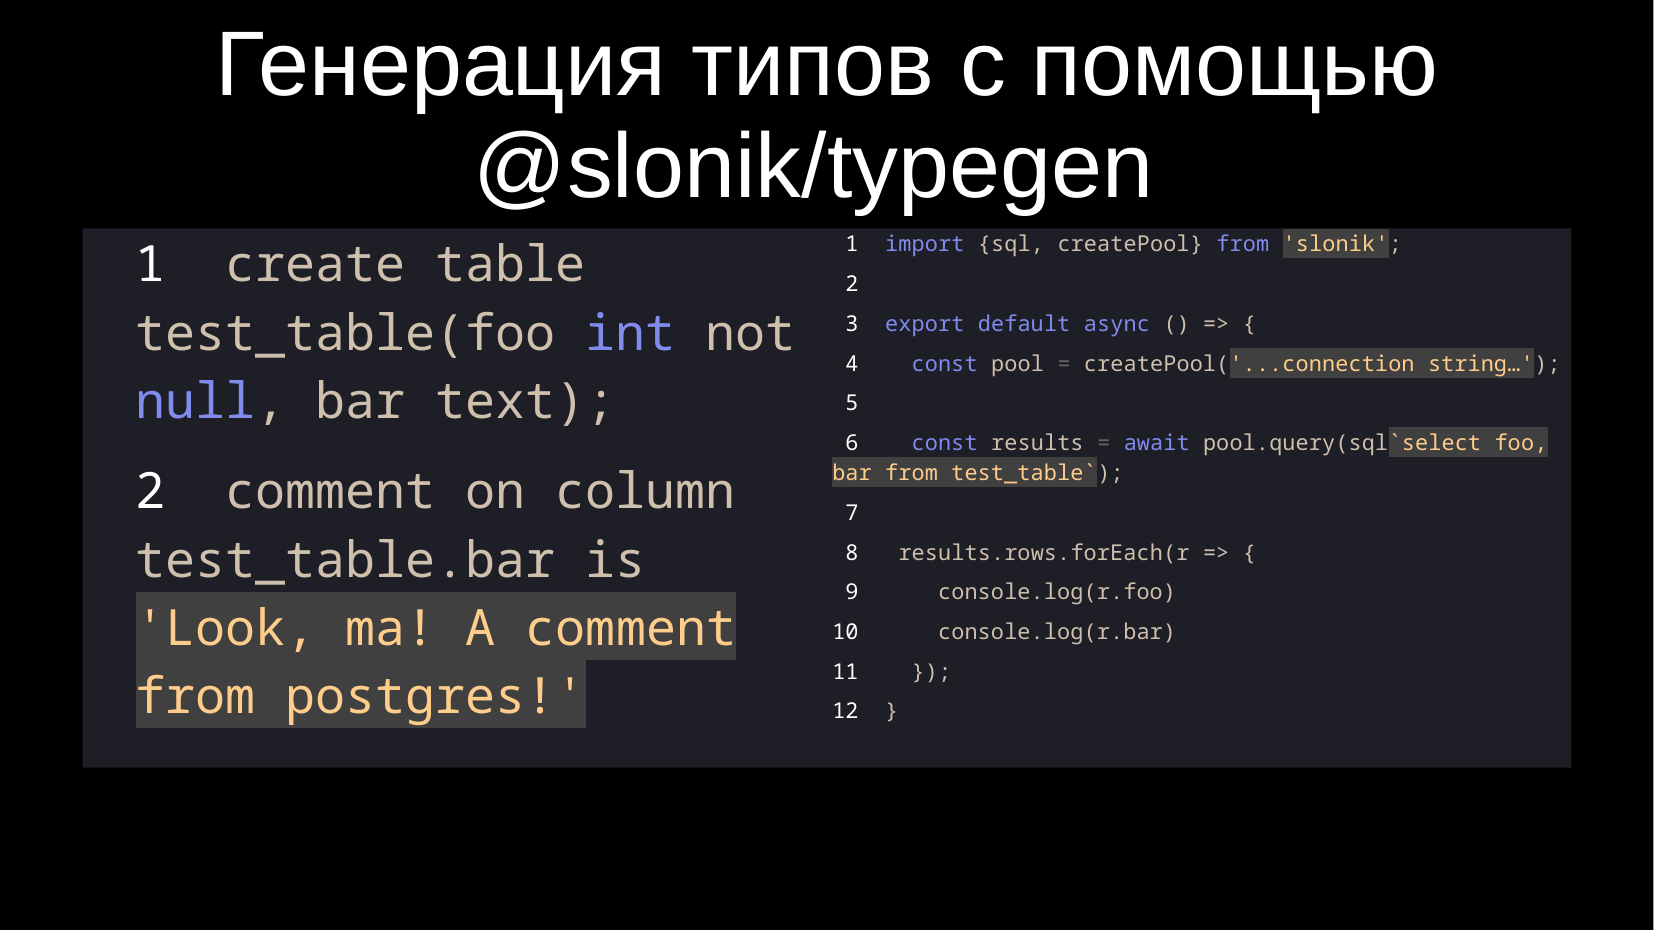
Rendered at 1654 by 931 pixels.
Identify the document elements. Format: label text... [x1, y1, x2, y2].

title Генерация типов с помощью @slonik/typegen [82, 12, 1571, 218]
list 1 import {sql, createPool} from 'slonik'; 2 3 export default async () => { 4 const pool = createPool('...connection string…'); 5 6 const results = await pool.query(sql`select foo, bar from test_table`); 7 8 results.rows.forEach(r => { 9 console.log(r.foo) 10 console.log(r.bar) 11 }); 12 } [808, 228, 1572, 768]
list 1 create table test_table(foo int not null, bar text); 2 comment on column test_table.bar is 'Look, ma! A comment from postgres!' [82, 228, 808, 768]
